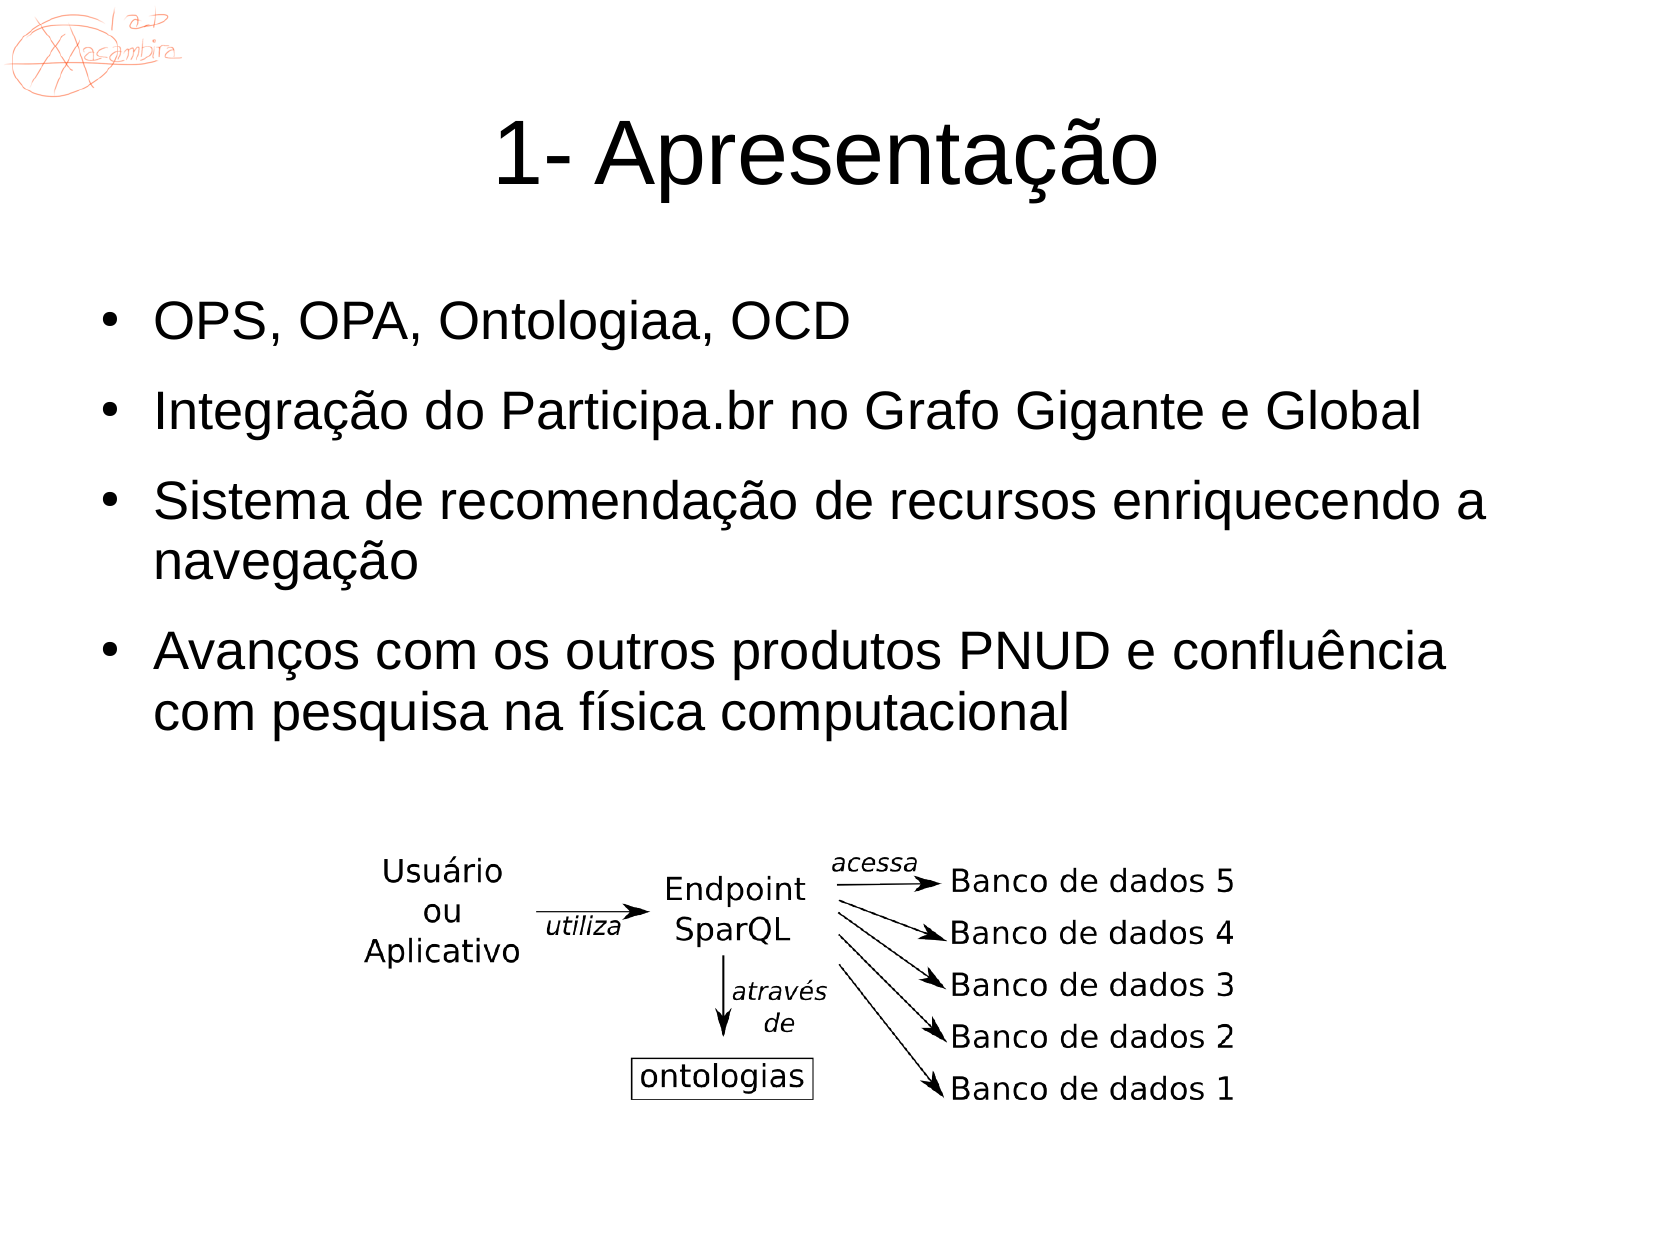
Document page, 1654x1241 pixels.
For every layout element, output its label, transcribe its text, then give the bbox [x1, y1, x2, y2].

picture [3, 3, 184, 100]
picture [364, 856, 1233, 1100]
list OPS, OPA, Ontologiaa, OCD Integração do Participa.br no Grafo Gigante e Global Sistema de recomendação de recursos enriquecendo a navegação Avanços com os outros produtos PNUD e confluência com pesquisa na física computacional [82, 290, 1538, 1010]
title 1- Apresentação [82, 49, 1571, 257]
